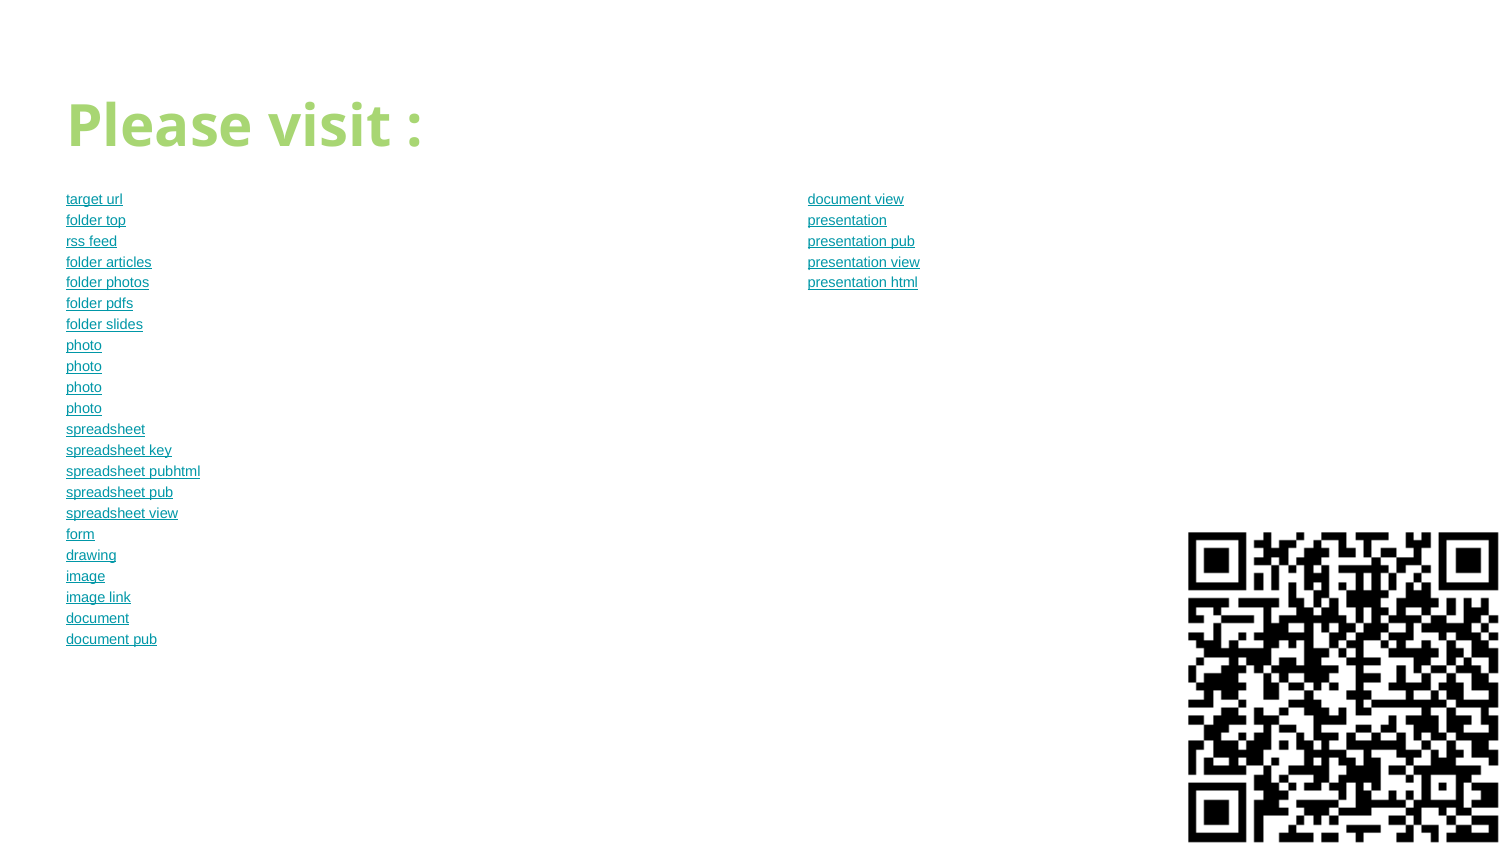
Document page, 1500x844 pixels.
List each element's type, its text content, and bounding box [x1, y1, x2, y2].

list target url folder top rss feed folder articles folder photos folder pdfs folder slides photo photo photo photo spreadsheet spreadsheet key spreadsheet pubhtml spreadsheet pub spreadsheet view form drawing image image link document document pub [51, 189, 708, 750]
title Please visit : [51, 72, 1449, 167]
picture [1187, 531, 1500, 844]
list document view presentation presentation pub presentation view presentation html [792, 189, 1449, 750]
